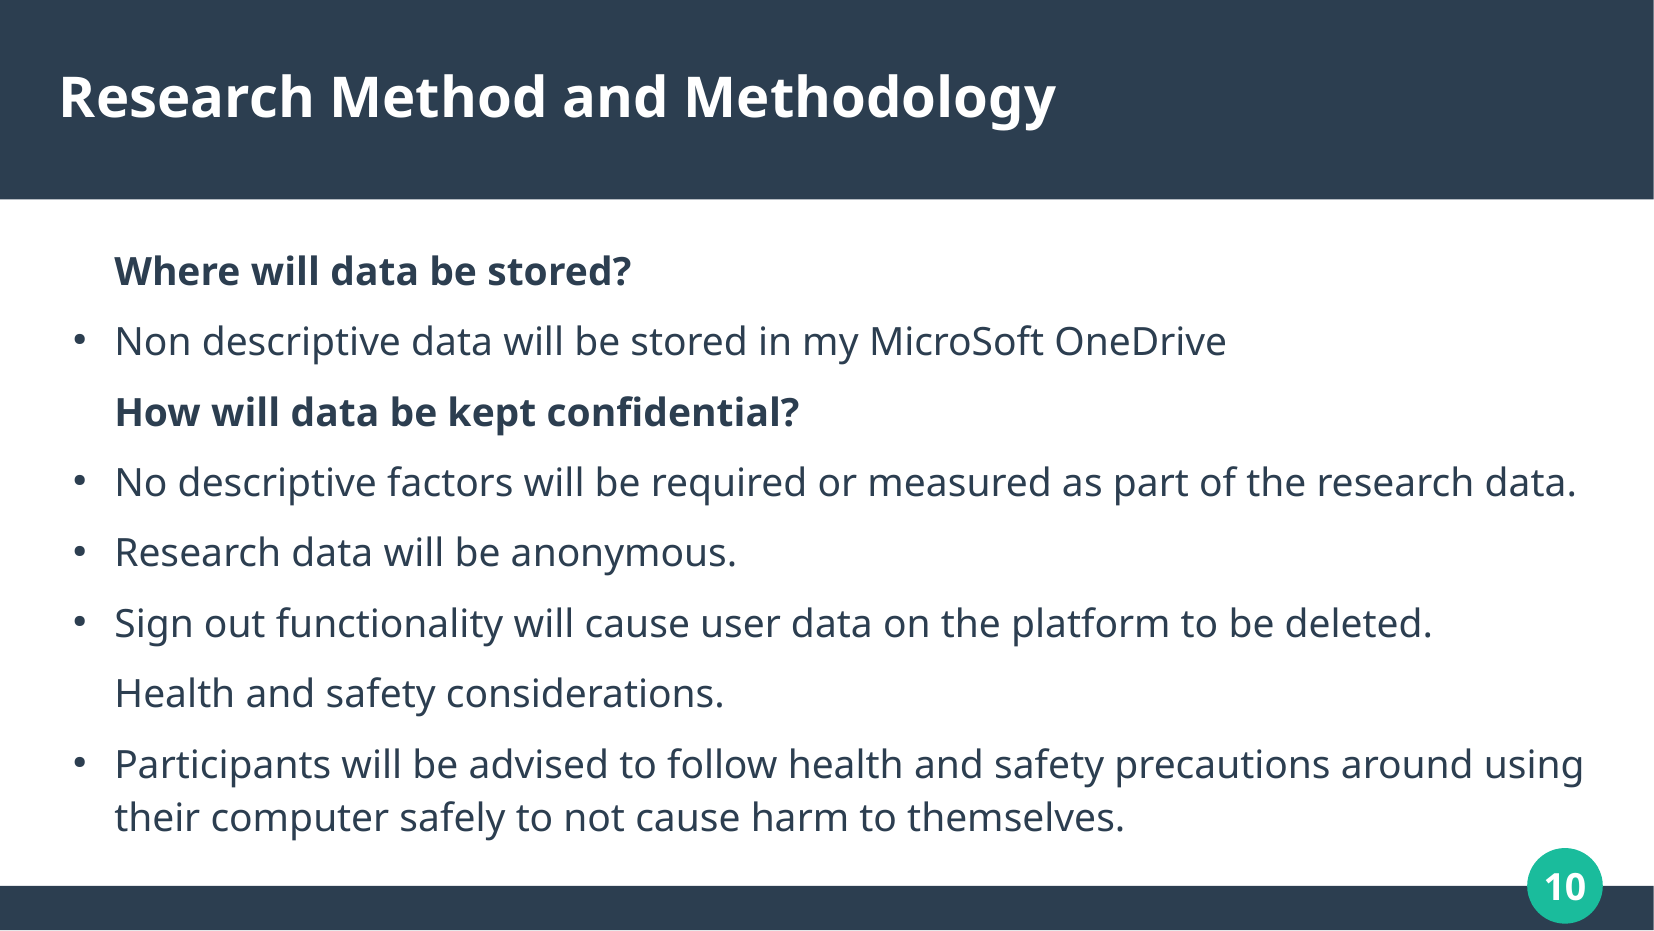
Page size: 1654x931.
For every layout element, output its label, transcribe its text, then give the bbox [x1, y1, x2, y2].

list Where will data be stored? Non descriptive data will be stored in my MicroSoft OneDrive How will data be kept confidential? No descriptive factors will be required or measured as part of the research data. Research data will be anonymous. Sign out functionality will cause user data on the platform to be deleted. Health and safety considerations. Participants will be advised to follow health and safety precautions around using their computer safely to not cause harm to themselves. [59, 243, 1595, 864]
title Research Method and Methodology [59, 37, 1595, 155]
